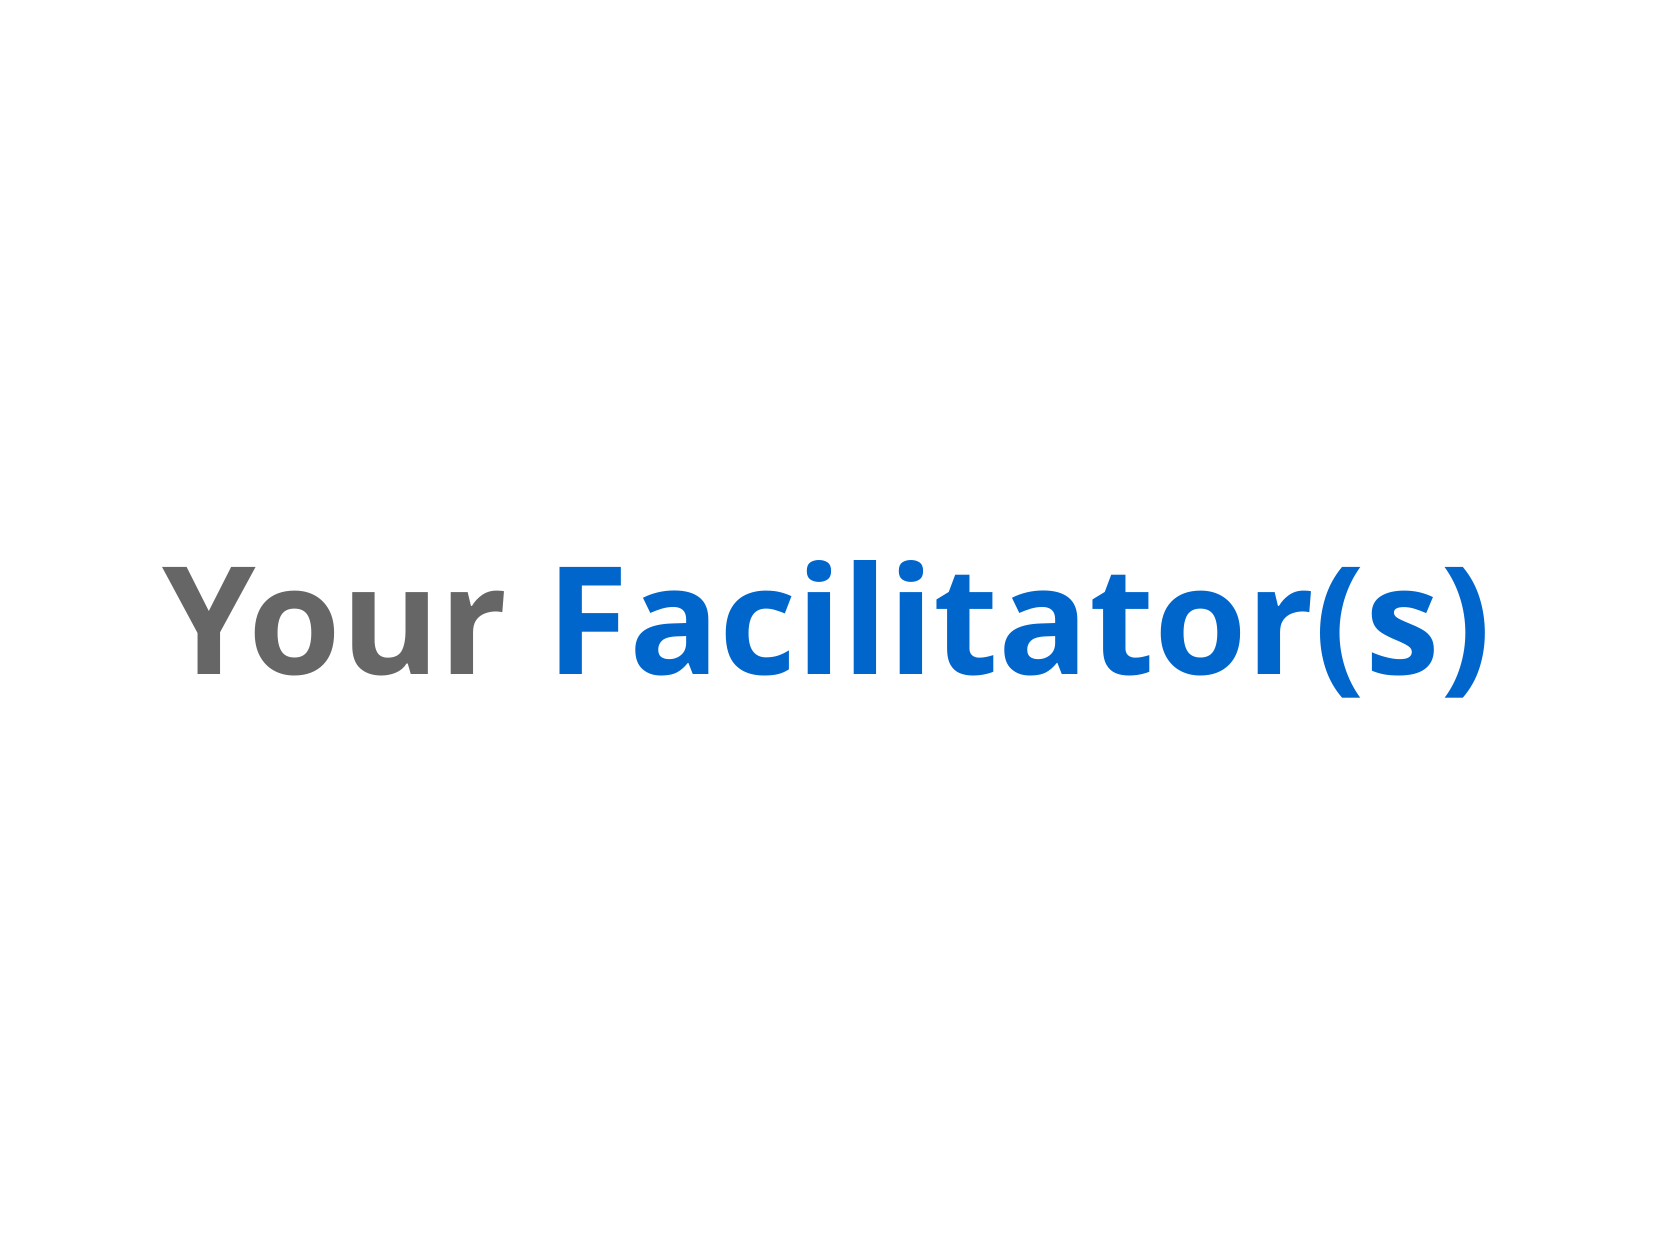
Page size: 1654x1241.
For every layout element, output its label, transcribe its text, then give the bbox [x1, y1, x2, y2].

text_box Your Facilitator(s) [59, 29, 1595, 1204]
